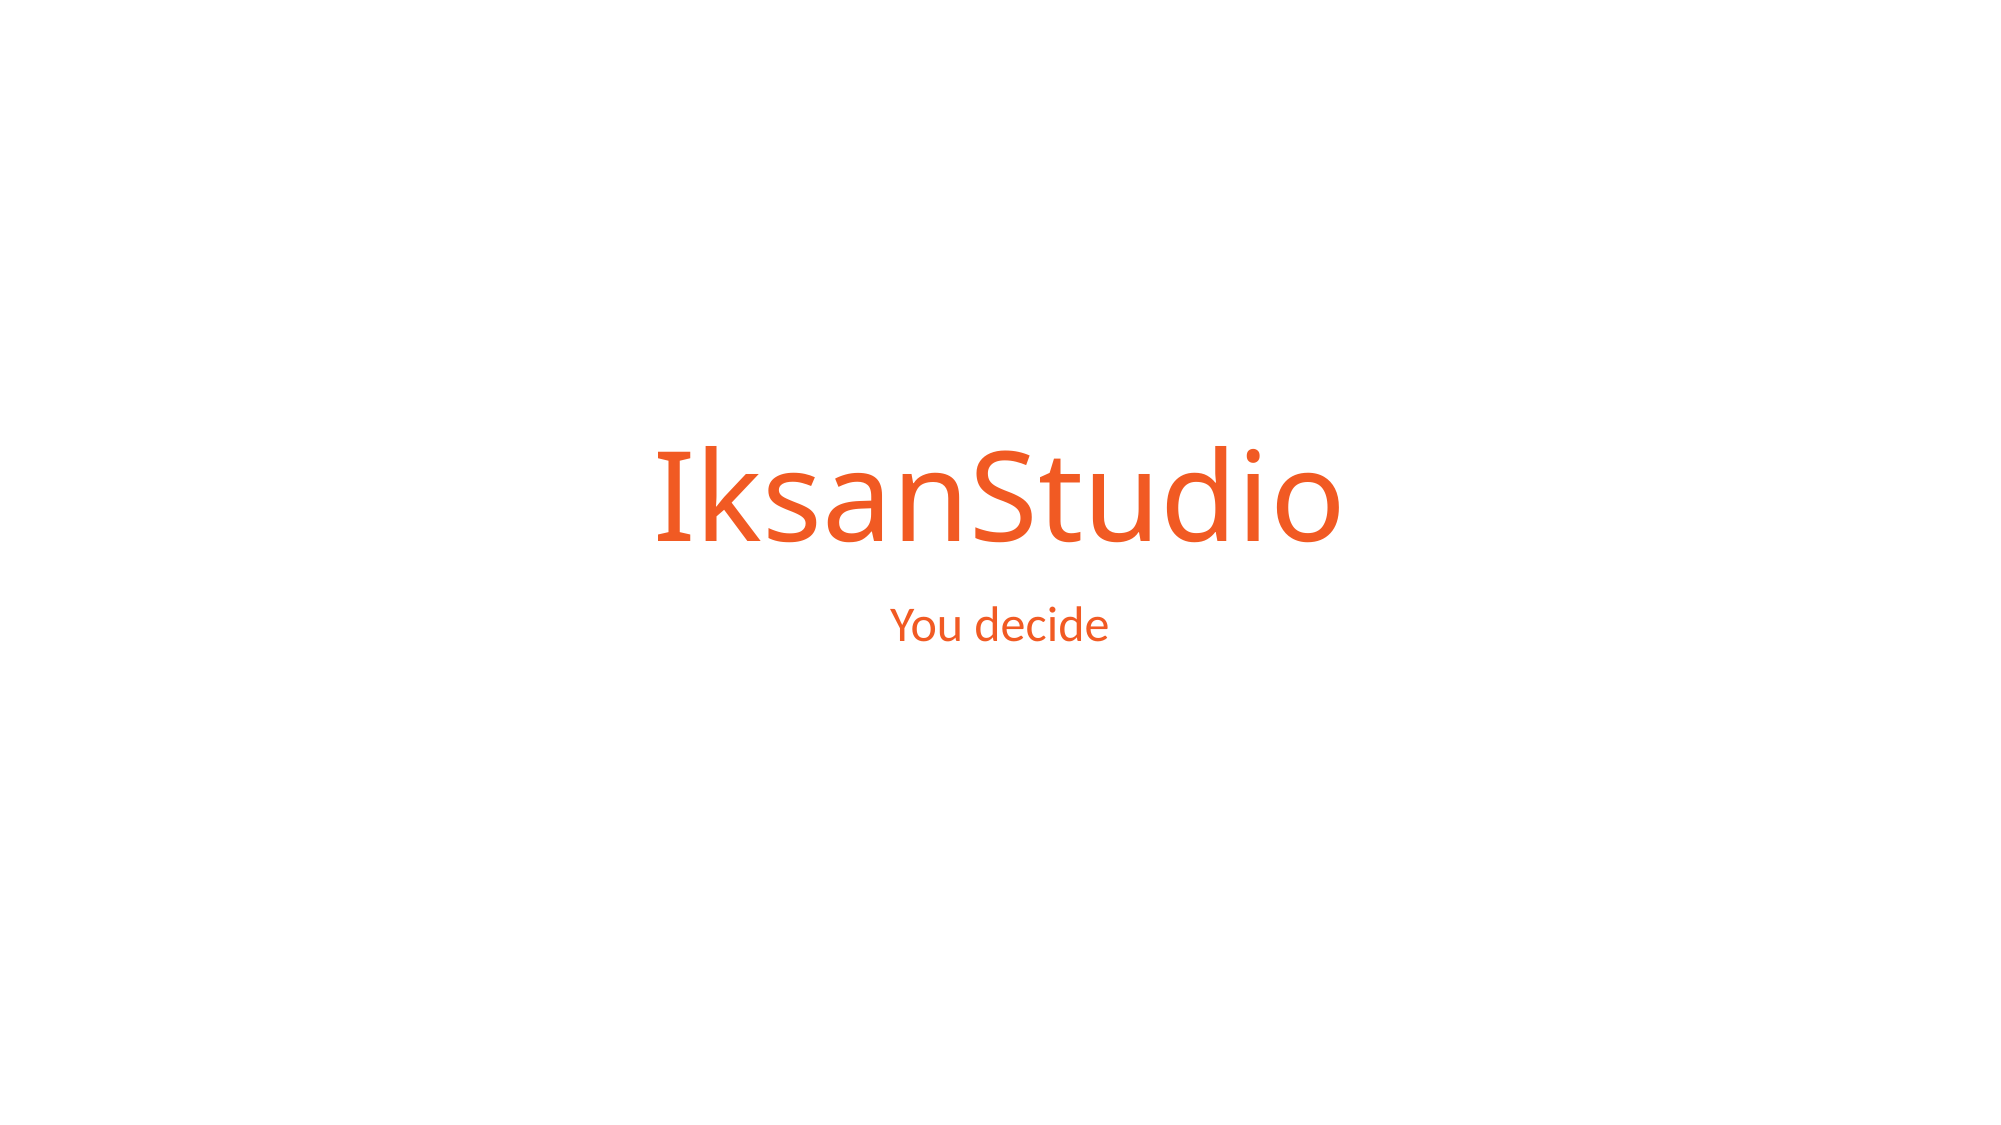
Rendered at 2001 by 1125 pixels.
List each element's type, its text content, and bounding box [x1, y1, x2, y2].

title IksanStudio [249, 184, 1750, 576]
subtitle You decide [249, 590, 1750, 863]
